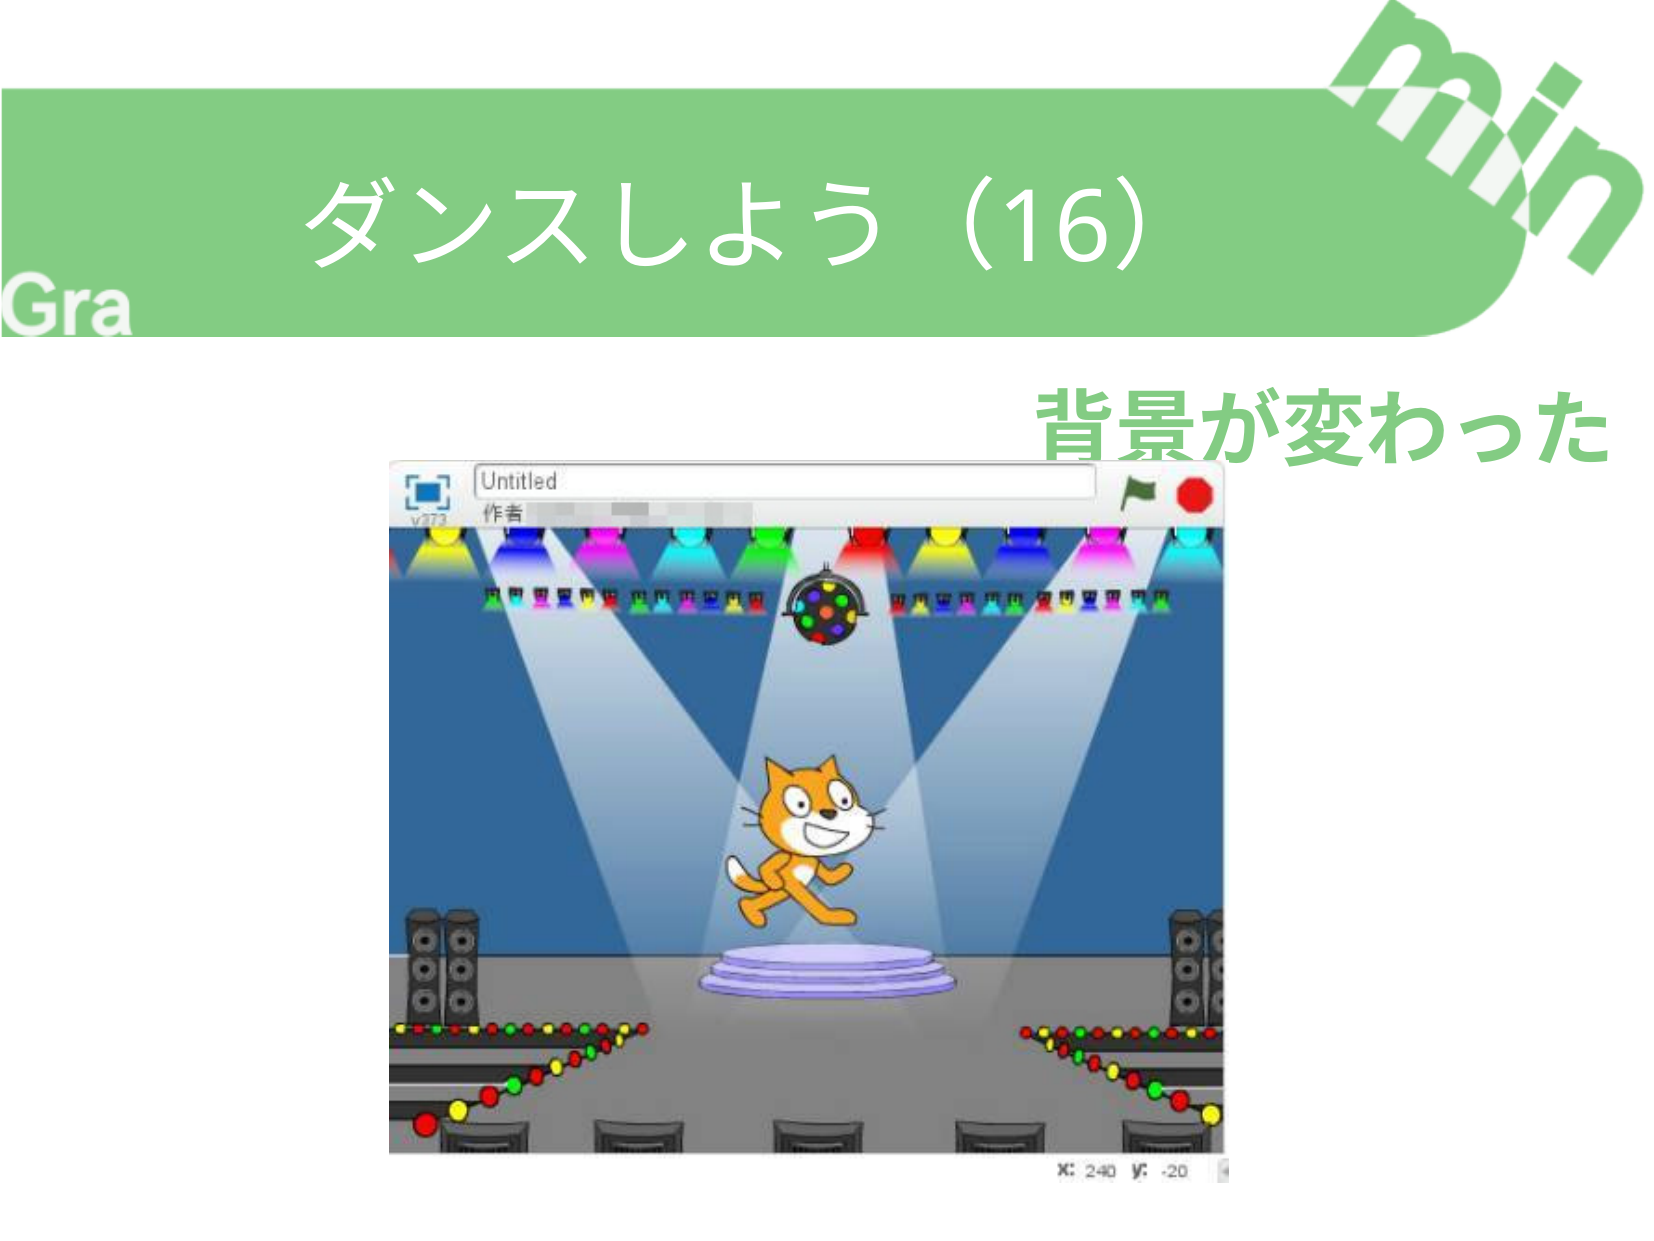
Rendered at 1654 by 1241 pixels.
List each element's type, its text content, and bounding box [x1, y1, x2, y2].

picture [1, 0, 1654, 337]
picture [389, 460, 1229, 1183]
title ダンスしよう（16） [11, 134, 1501, 303]
text_box 背景が変わった [35, 355, 1630, 487]
